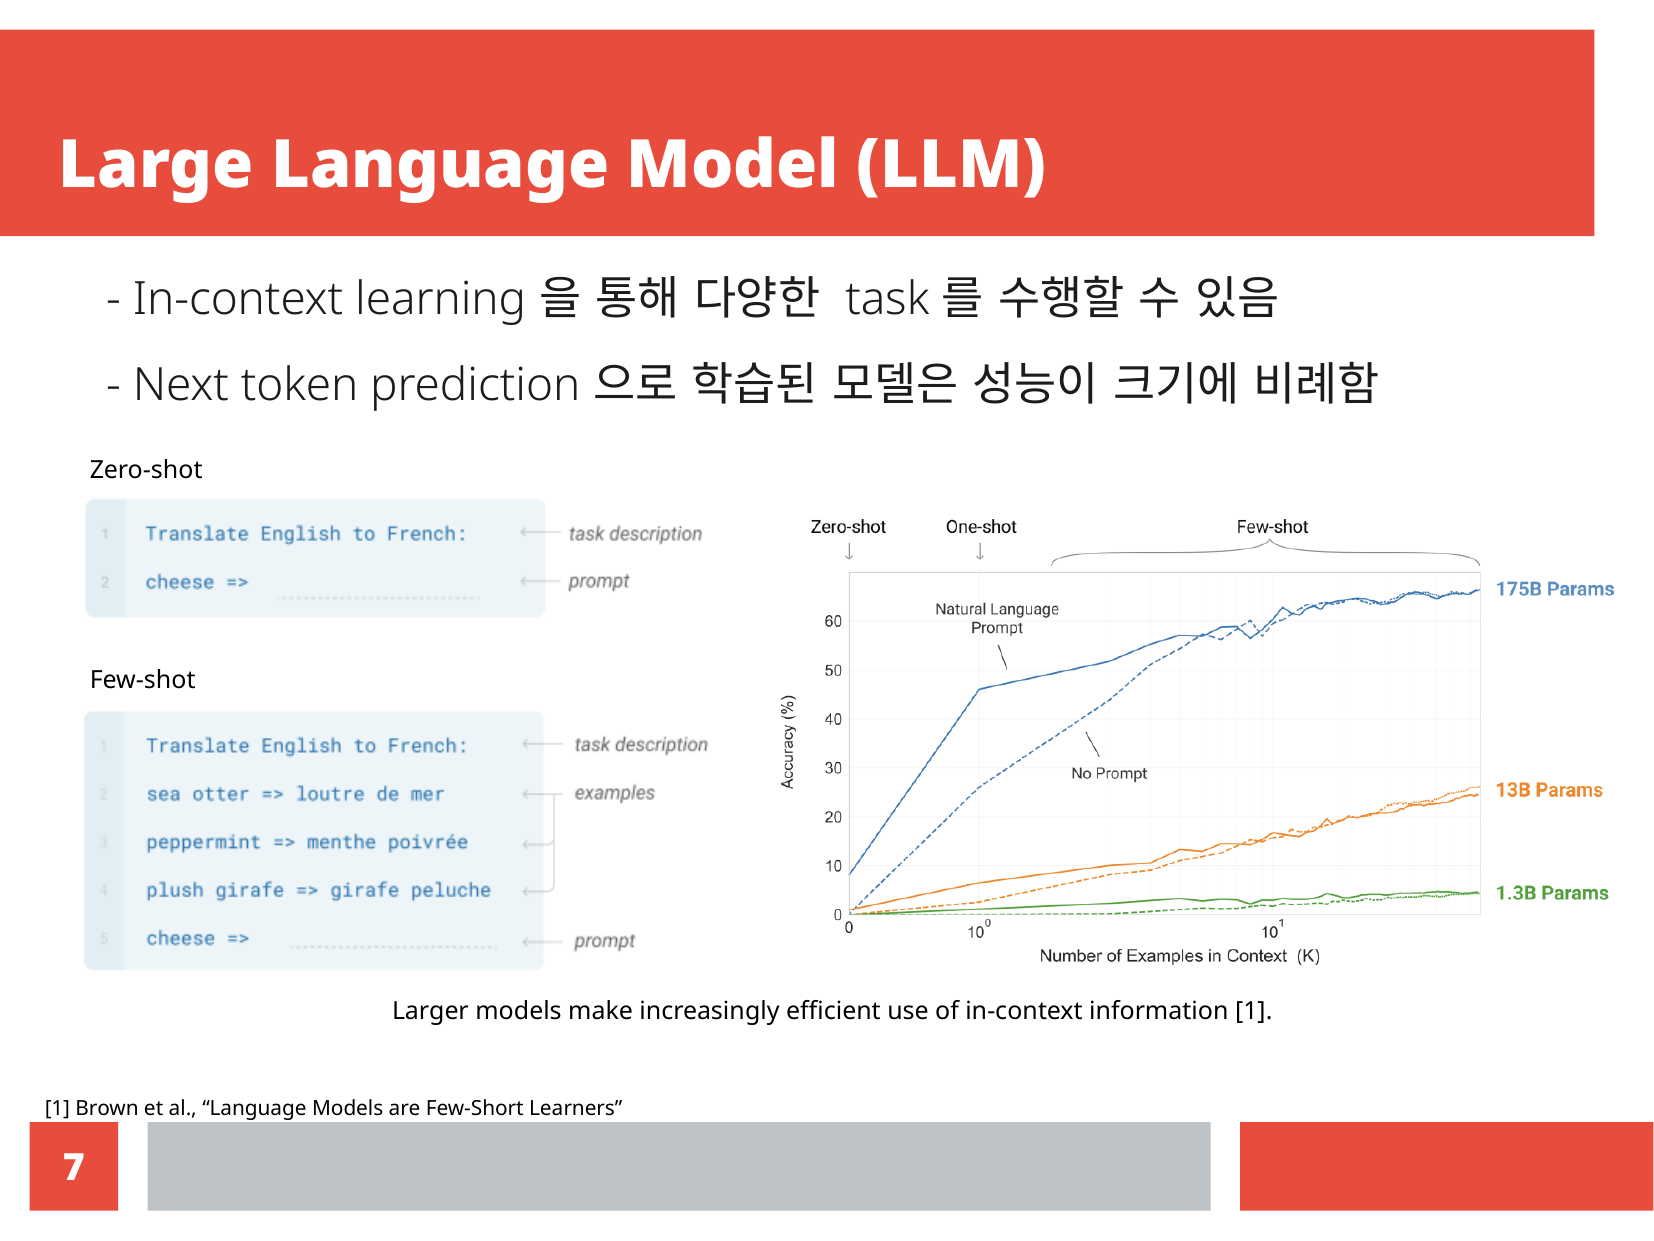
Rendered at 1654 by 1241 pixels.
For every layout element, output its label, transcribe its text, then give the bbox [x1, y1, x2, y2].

list - In-context learning을 통해 다양한 task를 수행할 수 있음 - Next token prediction으로 학습된 모델은 성능이 크기에 비례함 [59, 265, 1565, 1034]
picture [765, 493, 1621, 970]
text_box Larger models make increasingly efficient use of in-context information [1]. [345, 985, 1321, 1052]
title Large Language Model (LLM) [59, 59, 1595, 207]
text_box Zero-shot [75, 444, 571, 489]
picture [75, 489, 716, 629]
text_box [1] Brown et al., “Language Models are Few-Short Learners” [30, 1057, 1621, 1134]
text_box Few-shot [75, 654, 721, 720]
picture [75, 701, 724, 985]
